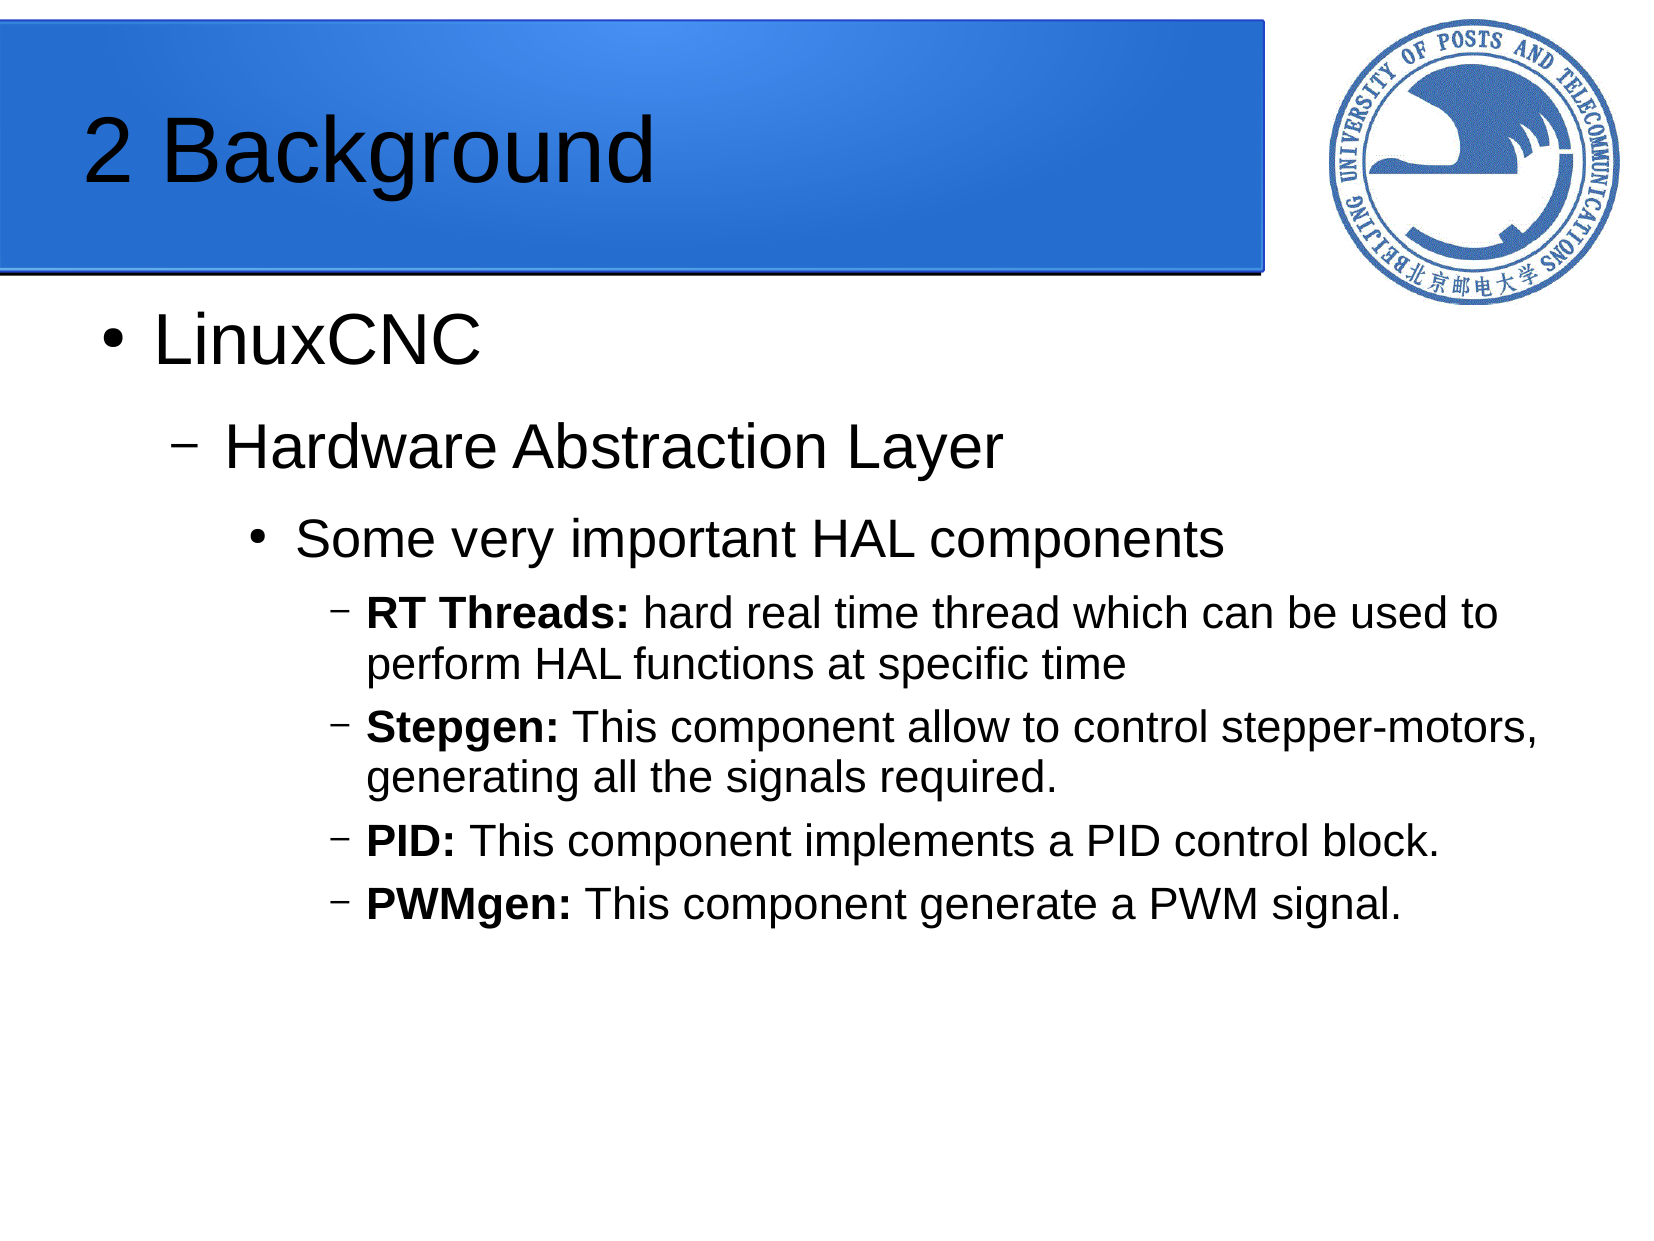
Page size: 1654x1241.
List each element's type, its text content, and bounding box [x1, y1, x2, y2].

list LinuxCNC Hardware Abstraction Layer Some very important HAL components RT Threads: hard real time thread which can be used to perform HAL functions at specific time Stepgen: This component allow to control stepper-motors, generating all the signals required. PID: This component implements a PID control block. PWMgen: This component generate a PWM signal. [82, 299, 1571, 1019]
title 2 Background [82, 47, 1235, 252]
picture [1318, 15, 1635, 315]
